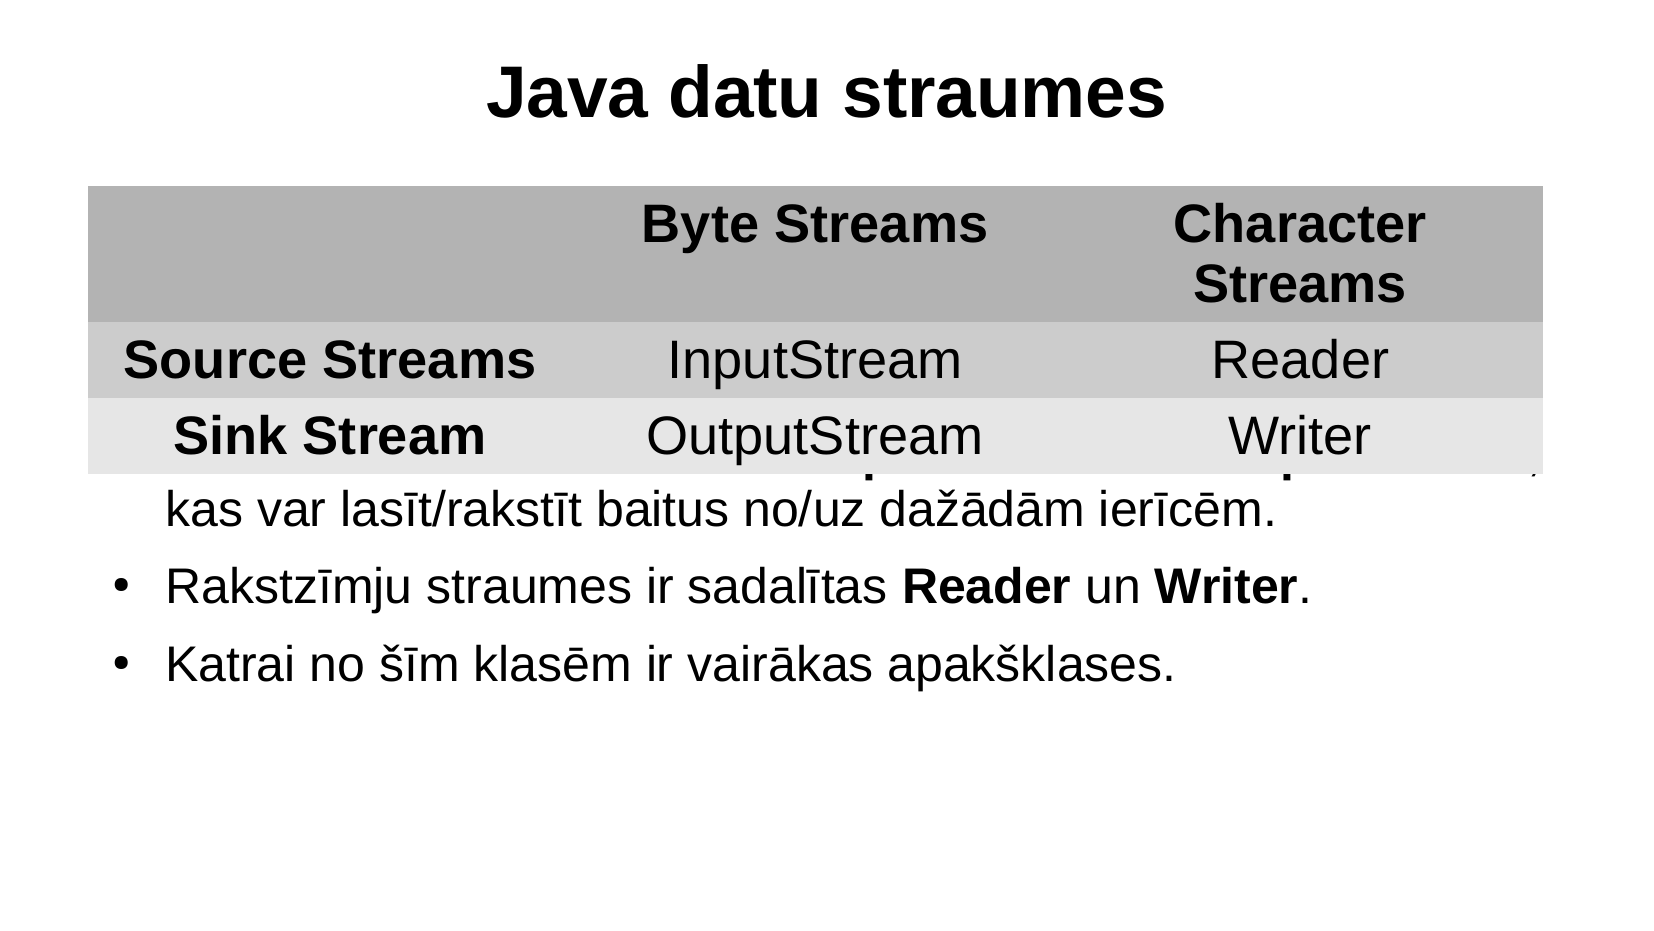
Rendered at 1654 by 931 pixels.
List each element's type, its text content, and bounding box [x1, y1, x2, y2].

table_cell OutputStream [573, 398, 1058, 474]
table_header [88, 186, 573, 322]
table_header Character Streams [1058, 186, 1543, 322]
list Baitu straumes tiek sadalītas InputStream un OutputStream, kas var lasīt/rakstīt baitus no/uz dažādām ierīcēm. Rakstzīmju straumes ir sadalītas Reader un Writer. Katrai no šīm klasēm ir vairākas apakšklases. [94, 425, 1550, 931]
table_cell InputStream [573, 322, 1058, 398]
table_cell Sink Stream [88, 398, 573, 474]
title Java datu straumes [82, 37, 1571, 147]
table_cell Writer [1058, 398, 1543, 474]
table_header Byte Streams [573, 186, 1058, 322]
table_cell Source Streams [88, 322, 573, 398]
table_cell Reader [1058, 322, 1543, 398]
